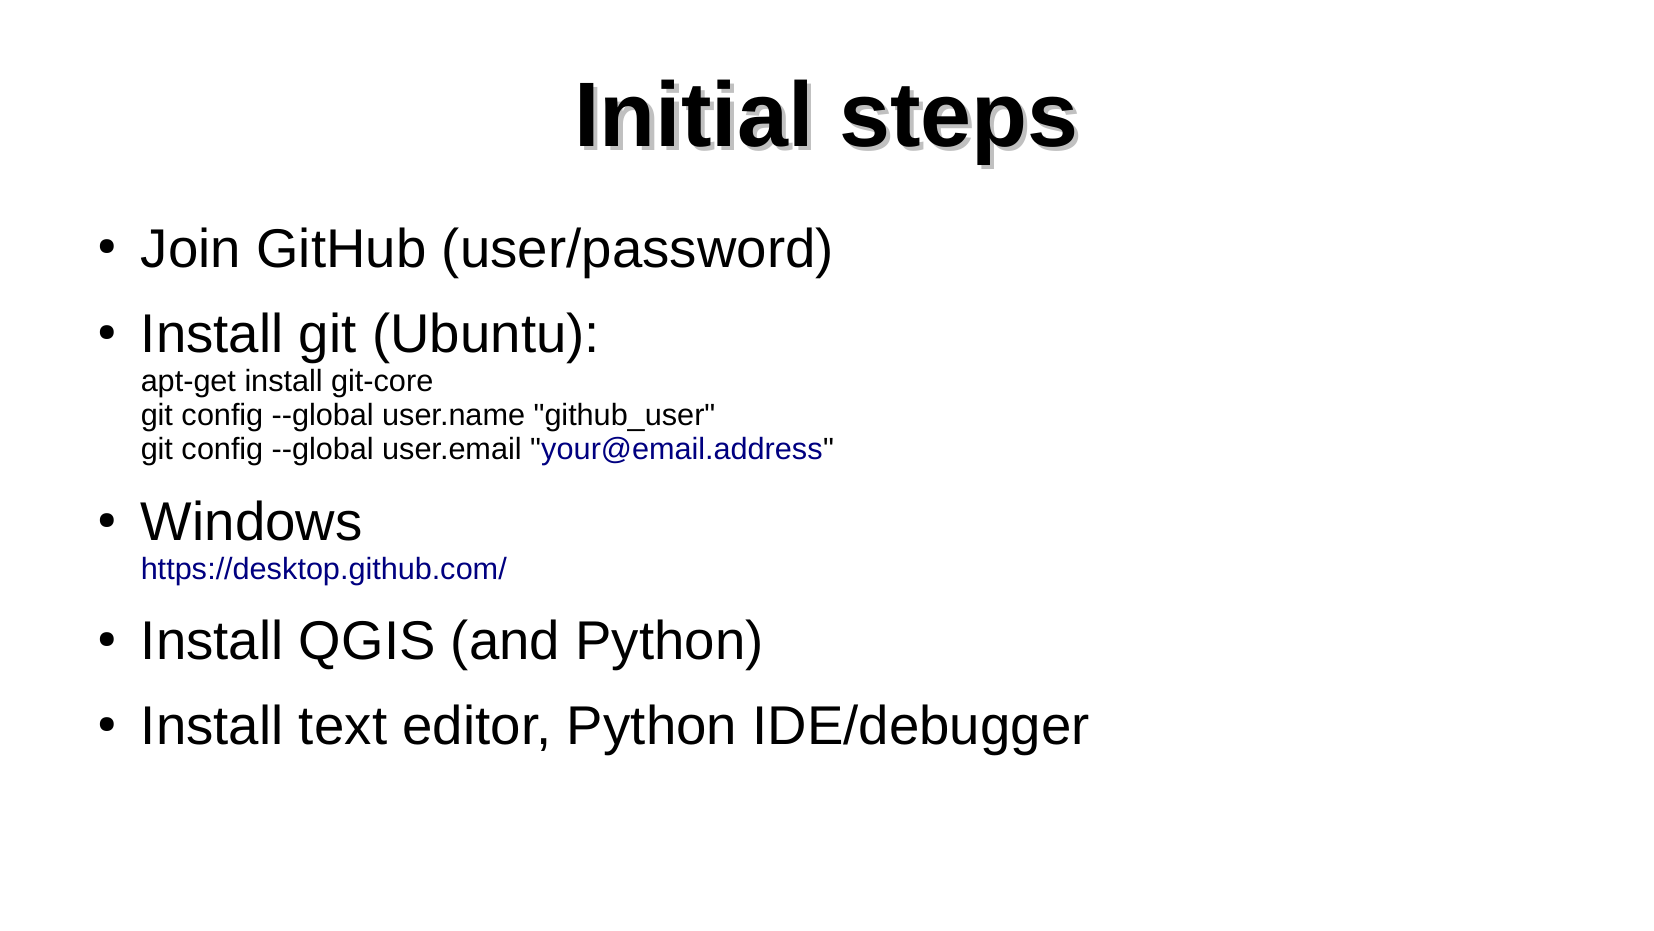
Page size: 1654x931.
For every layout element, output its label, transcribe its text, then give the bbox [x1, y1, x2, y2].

title Initial steps [82, 37, 1571, 193]
list Join GitHub (user/password) Install git (Ubuntu): apt-get install git-core git config --global user.name "github_user" git config --global user.email "your@email.address" Windows https://desktop.github.com/ Install QGIS (and Python) Install text editor, Python IDE/debugger [82, 217, 1571, 758]
